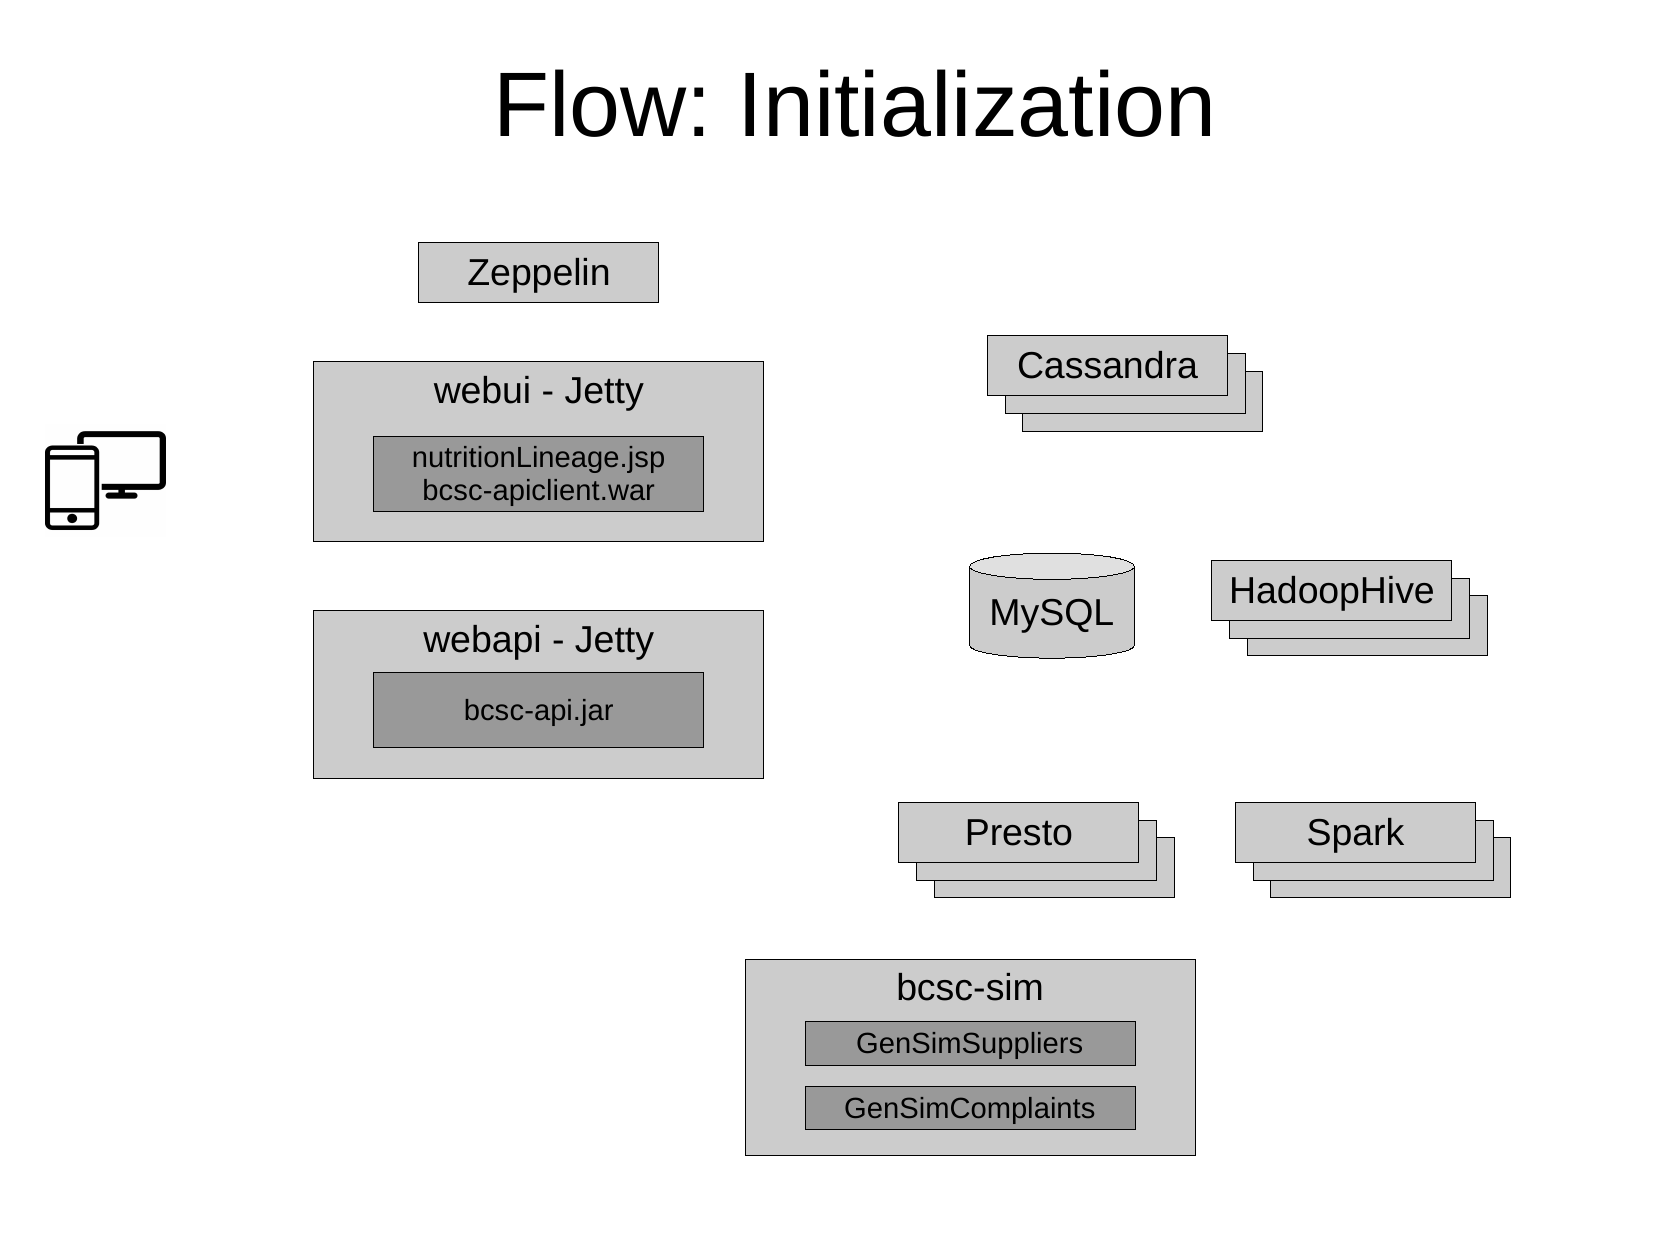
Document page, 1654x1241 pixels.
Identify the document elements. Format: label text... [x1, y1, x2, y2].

text_box GenSimSuppliers [805, 1021, 1136, 1066]
text_box bcsc-sim [745, 959, 1196, 1156]
picture [45, 424, 166, 537]
text_box [1253, 820, 1511, 898]
text_box webapi - Jetty [313, 610, 764, 779]
text_box Spark [1235, 802, 1476, 863]
text_box Zeppelin [418, 242, 659, 303]
text_box nutritionLineage.jsp bcsc-apiclient.war [373, 436, 704, 512]
text_box HadoopHive [1211, 560, 1452, 621]
text_box Cassandra [987, 335, 1228, 396]
text_box Flow: Initialization [105, 48, 1571, 152]
text_box [916, 820, 1175, 898]
text_box bcsc-api.jar [373, 672, 704, 748]
text_box [1005, 353, 1263, 432]
text_box Presto [898, 802, 1139, 863]
text_box GenSimComplaints [805, 1086, 1136, 1130]
text_box MySQL [969, 568, 1135, 659]
text_box webui - Jetty [313, 361, 764, 542]
text_box [1229, 578, 1488, 656]
